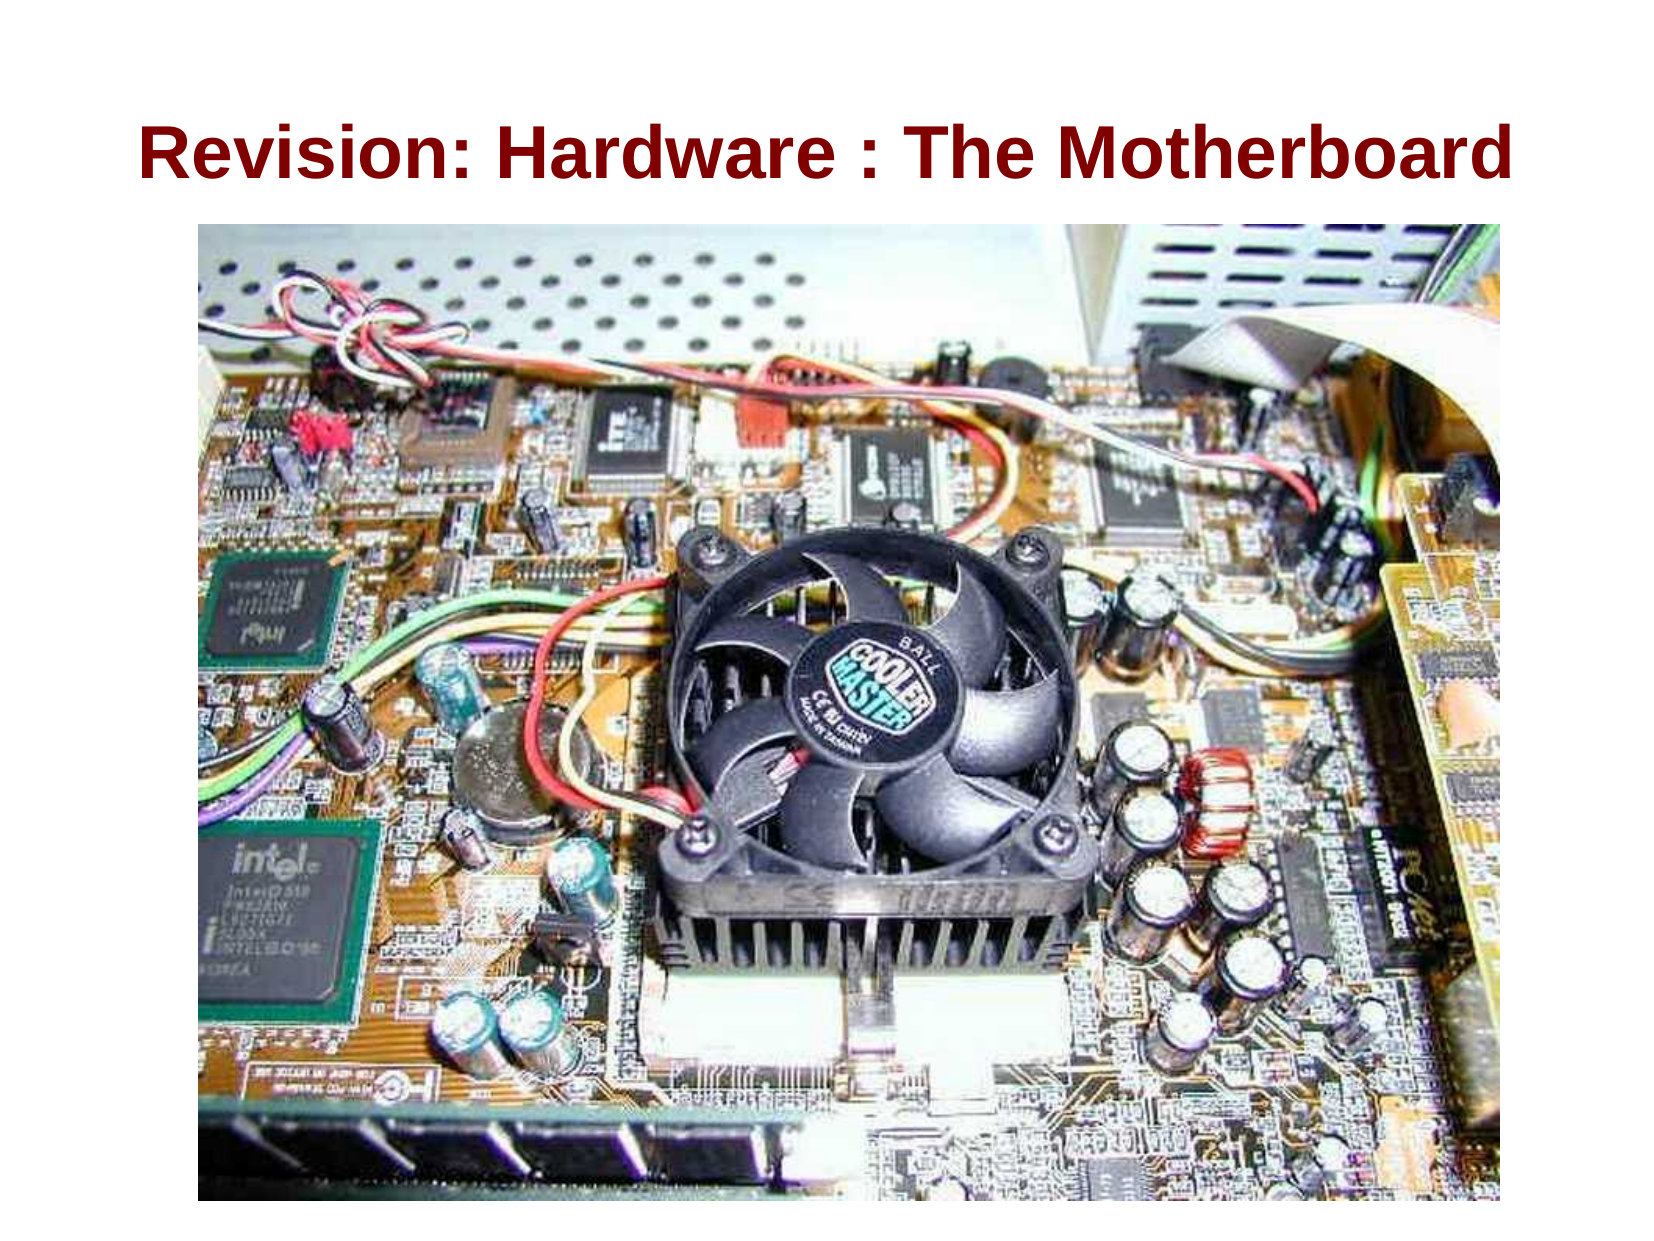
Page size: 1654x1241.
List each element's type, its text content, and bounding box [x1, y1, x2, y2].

title Revision: Hardware : The Motherboard [82, 49, 1571, 257]
picture [198, 224, 1501, 1201]
